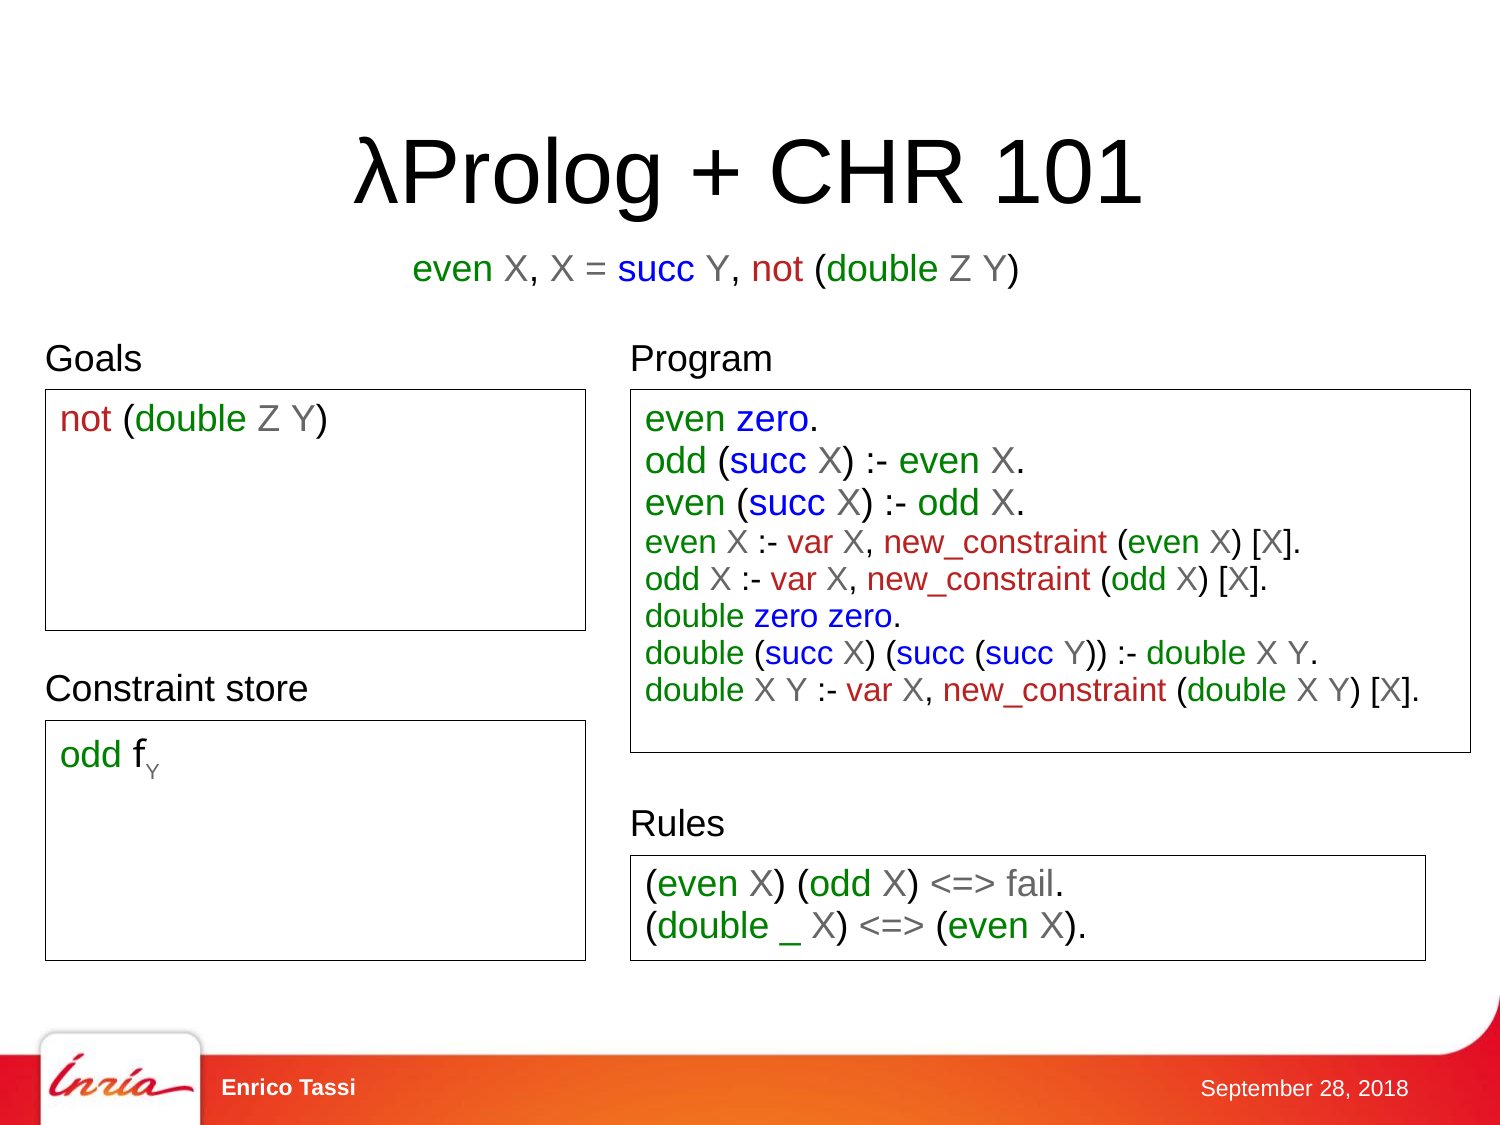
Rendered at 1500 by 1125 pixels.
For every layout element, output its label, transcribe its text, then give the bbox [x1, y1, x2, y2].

text_box even X, X = succ Y, not (double Z Y) [397, 239, 1103, 300]
text_box Constraint store [30, 660, 324, 717]
text_box Program [615, 329, 789, 387]
text_box not (double Z Y) [45, 389, 586, 631]
text_box odd fY [45, 720, 586, 961]
title λProlog + CHR 101 [131, 77, 1369, 266]
text_box Goals [30, 329, 158, 387]
text_box (even X) (odd X) <=> fail. (double _ X) <=> (even X). [630, 855, 1426, 961]
text_box even zero. odd (succ X) :- even X. even (succ X) :- odd X. even X :- var X, new_constraint (even X) [X]. odd X :- var X, new_constraint (odd X) [X]. double zero zero. double (succ X) (succ (succ Y)) :- double X Y. double X Y :- var X, new_constraint (double X Y) [X]. [630, 389, 1471, 753]
picture [0, 947, 1500, 1125]
text_box Rules [615, 795, 789, 852]
